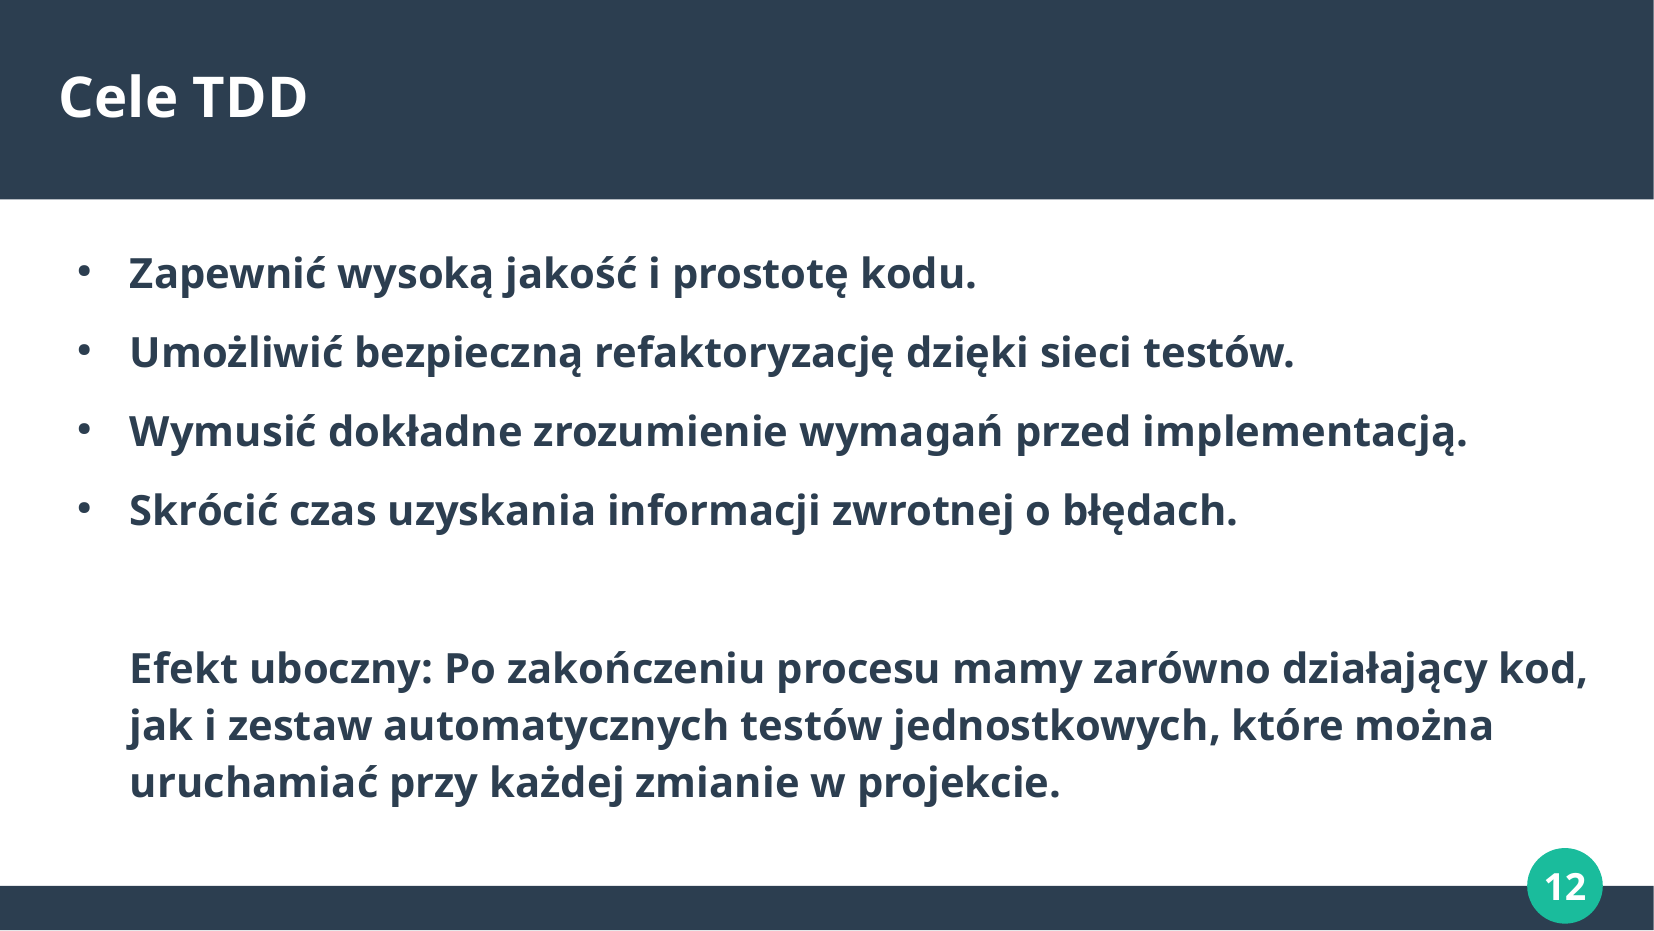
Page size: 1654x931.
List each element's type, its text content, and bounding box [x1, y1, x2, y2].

title Cele TDD [59, 37, 1595, 156]
list Zapewnić wysoką jakość i prostotę kodu. Umożliwić bezpieczną refaktoryzację dzięki sieci testów. Wymusić dokładne zrozumienie wymagań przed implementacją. Skrócić czas uzyskania informacji zwrotnej o błędach. Efekt uboczny: Po zakończeniu procesu mamy zarówno działający kod, jak i zestaw automatycznych testów jednostkowych, które można uruchamiać przy każdej zmianie w projekcie. [59, 243, 1595, 864]
